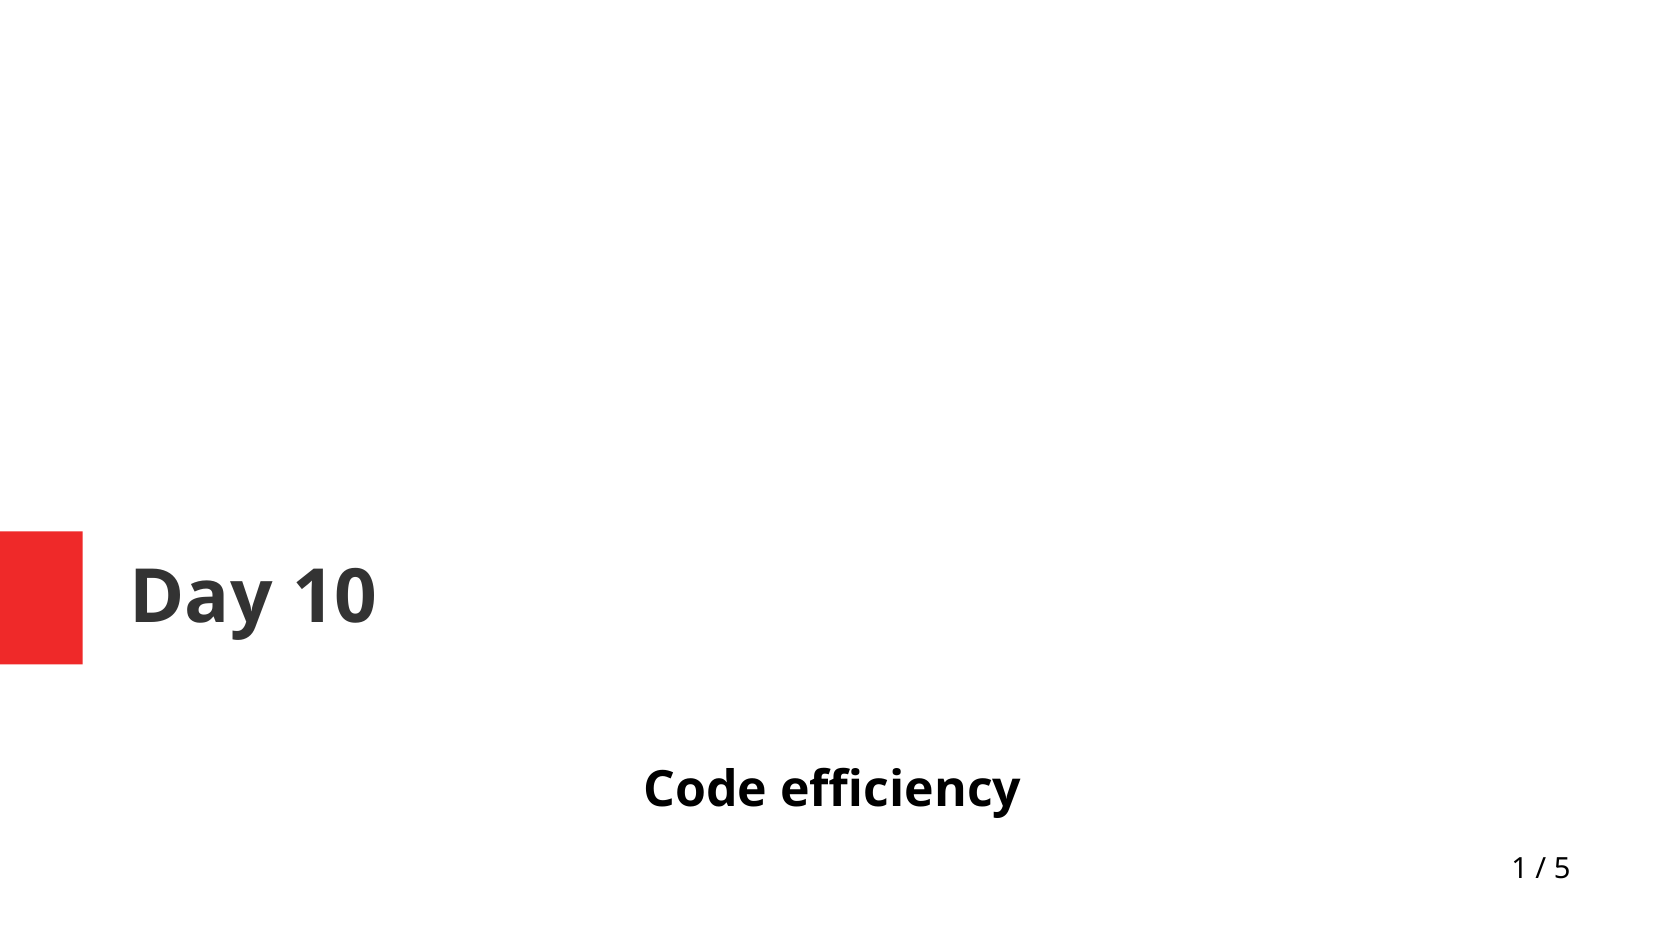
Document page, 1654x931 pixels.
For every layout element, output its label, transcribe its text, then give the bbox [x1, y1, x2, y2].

subtitle Code efficiency [129, 726, 1536, 848]
title Day 10 [129, 504, 1536, 683]
